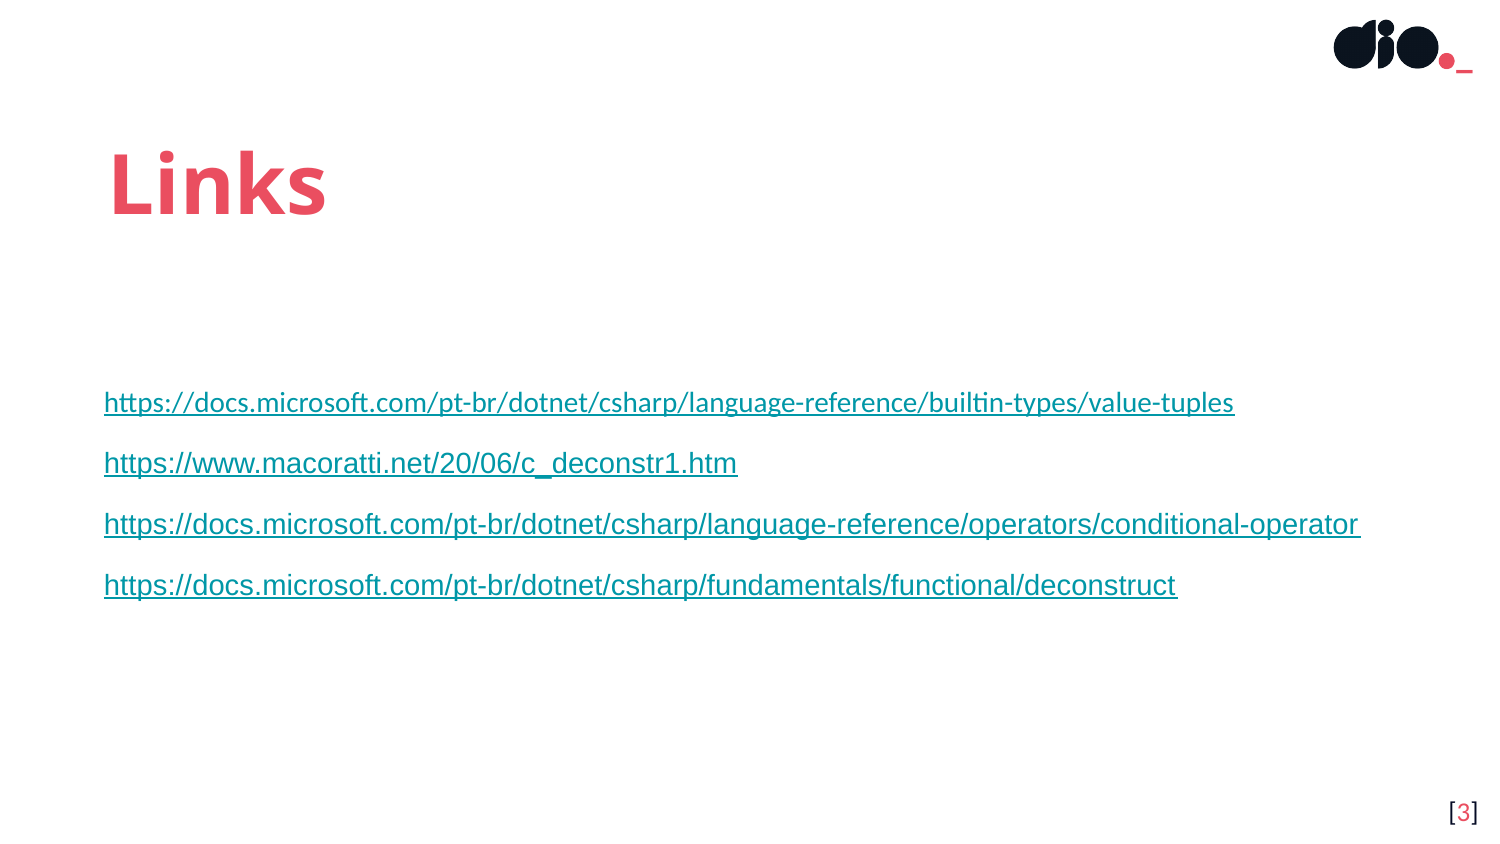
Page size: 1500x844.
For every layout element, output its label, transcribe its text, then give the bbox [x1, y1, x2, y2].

text_box https://docs.microsoft.com/pt-br/dotnet/csharp/language-reference/builtin-types/value-tuples https://www.macoratti.net/20/06/c_deconstr1.htm https://docs.microsoft.com/pt-br/dotnet/csharp/language-reference/operators/conditional-operator https://docs.microsoft.com/pt-br/dotnet/csharp/fundamentals/functional/deconstruct [89, 312, 1412, 667]
picture [1333, 19, 1473, 74]
text_box Links [92, 104, 1408, 243]
slide_number [<number>] [1403, 779, 1494, 844]
